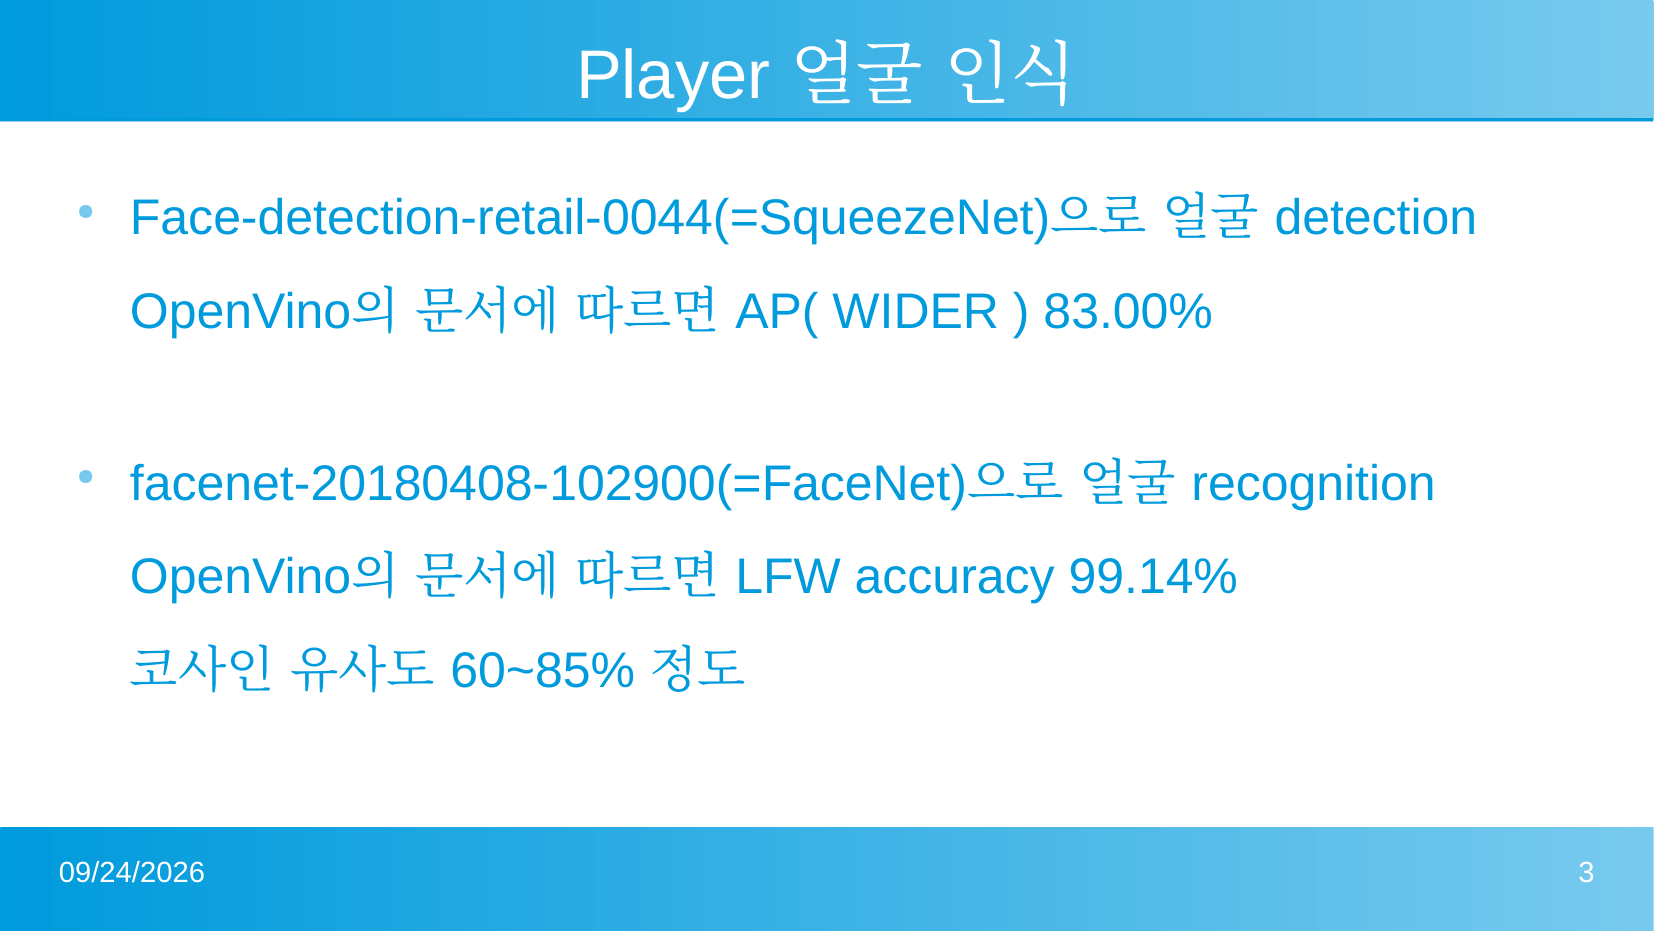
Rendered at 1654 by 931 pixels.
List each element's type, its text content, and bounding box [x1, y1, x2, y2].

list Face-detection-retail-0044(=SqueezeNet)으로 얼굴 detection OpenVino의 문서에 따르면 AP( WIDER ) 83.00% facenet-20180408-102900(=FaceNet)으로 얼굴 recognition OpenVino의 문서에 따르면 LFW accuracy 99.14% 코사인 유사도 60~85% 정도 [59, 177, 1595, 768]
title Player 얼굴 인식 [59, 19, 1595, 119]
